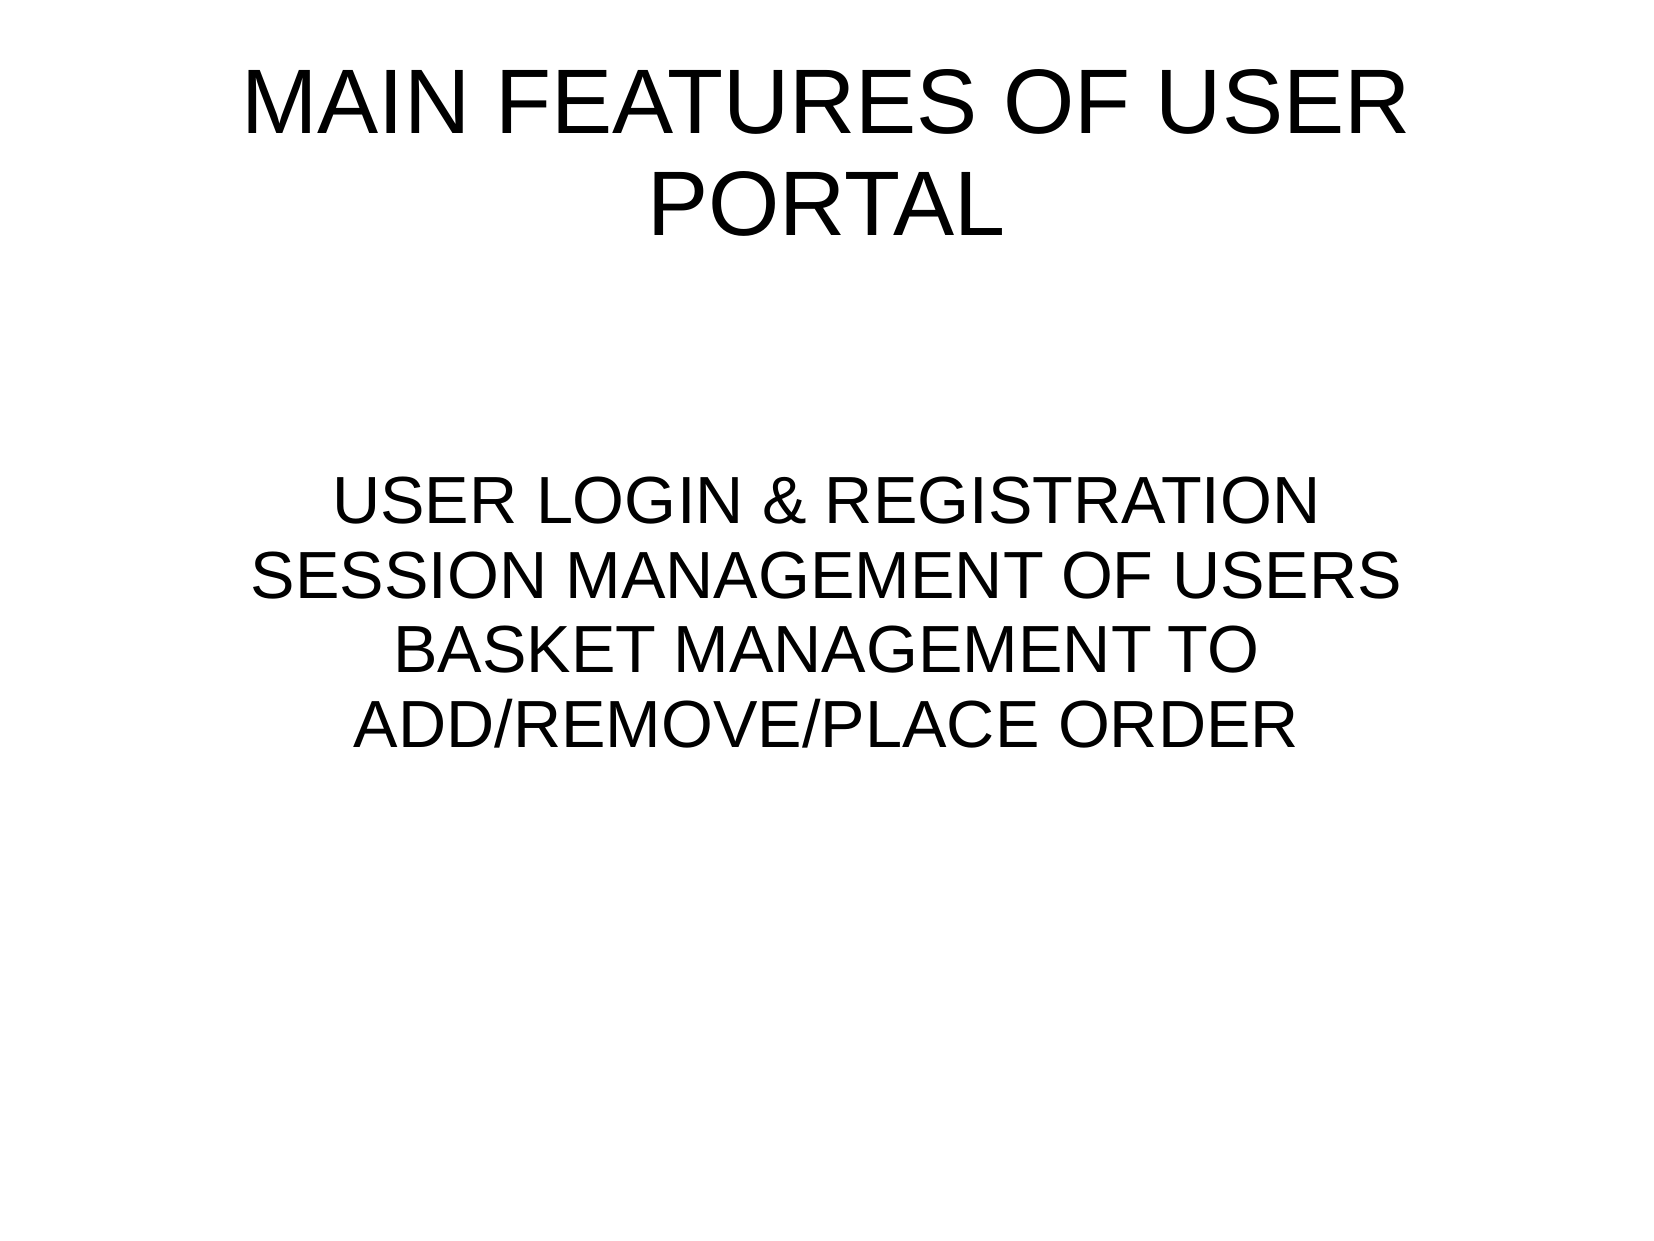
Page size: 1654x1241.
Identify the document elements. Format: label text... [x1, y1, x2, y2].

title MAIN FEATURES OF USER PORTAL [82, 49, 1571, 257]
subtitle USER LOGIN & REGISTRATION SESSION MANAGEMENT OF USERS BASKET MANAGEMENT TO ADD/REMOVE/PLACE ORDER [82, 290, 1571, 1010]
